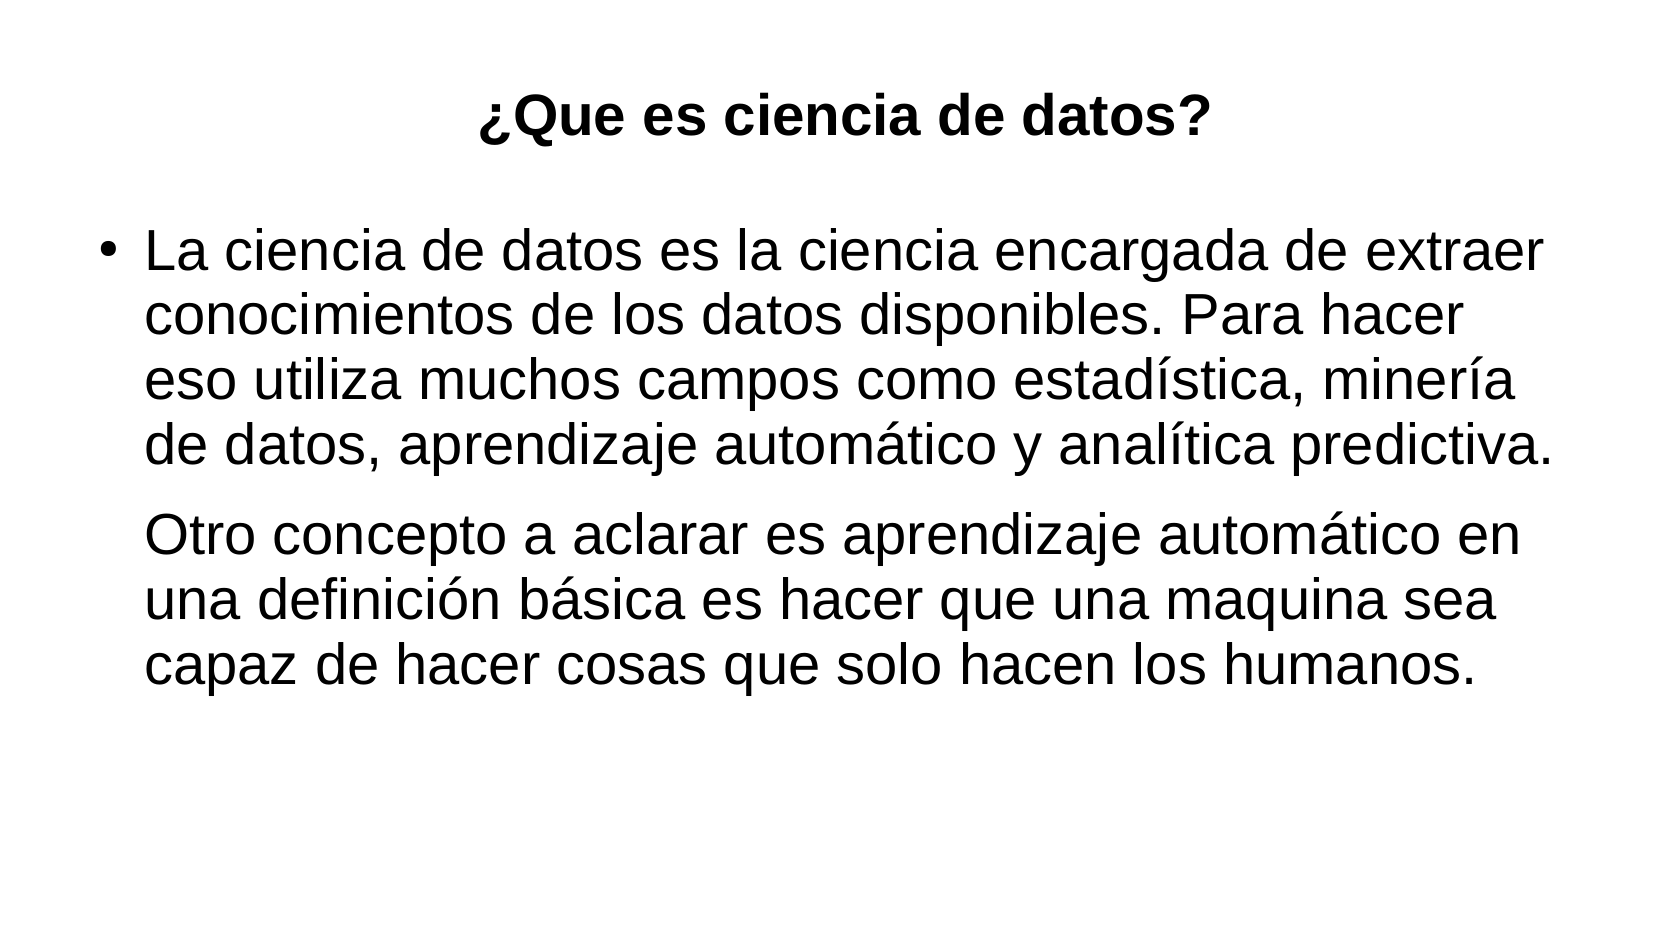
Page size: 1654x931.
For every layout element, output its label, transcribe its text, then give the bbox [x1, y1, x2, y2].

title ¿Que es ciencia de datos? [82, 37, 1571, 193]
list La ciencia de datos es la ciencia encargada de extraer conocimientos de los datos disponibles. Para hacer eso utiliza muchos campos como estadística, minería de datos, aprendizaje automático y analítica predictiva. Otro concepto a aclarar es aprendizaje automático en una definición básica es hacer que una maquina sea capaz de hacer cosas que solo hacen los humanos. [82, 217, 1571, 758]
